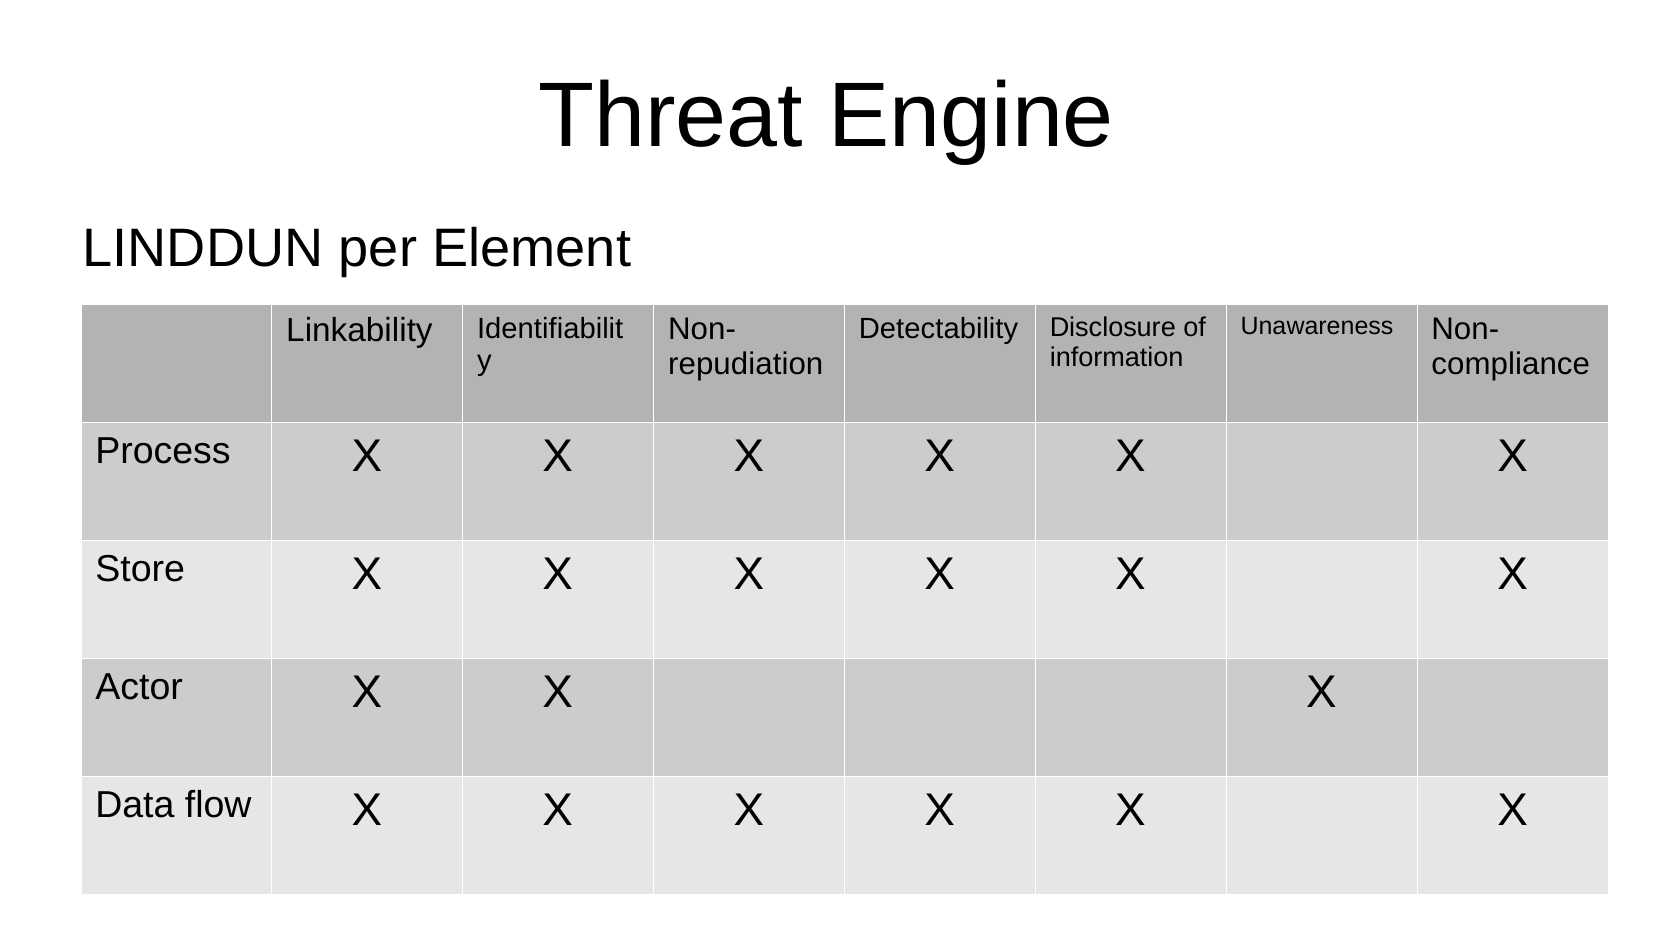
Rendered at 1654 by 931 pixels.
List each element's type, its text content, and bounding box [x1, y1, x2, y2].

table_cell X [654, 423, 844, 540]
table_cell [1227, 541, 1417, 658]
table_cell Data flow [82, 777, 271, 894]
table_header Unawareness [1227, 305, 1417, 422]
table_cell X [1036, 423, 1226, 540]
table_cell [1227, 423, 1417, 540]
table_header Non-repudiation [654, 305, 844, 422]
table_cell X [1036, 777, 1226, 894]
table_header Disclosure of information [1036, 305, 1226, 422]
table_cell X [654, 777, 844, 894]
table_cell X [272, 423, 462, 540]
table_cell X [845, 541, 1035, 658]
table_cell [654, 659, 844, 776]
table_cell X [463, 423, 653, 540]
table_cell Actor [82, 659, 271, 776]
table_cell [1036, 659, 1226, 776]
table_cell X [272, 777, 462, 894]
table_cell X [1418, 423, 1608, 540]
table_header [82, 305, 271, 422]
table_cell [845, 659, 1035, 776]
table_header Non-compliance [1418, 305, 1608, 422]
table_cell Store [82, 541, 271, 658]
table_cell X [463, 659, 653, 776]
table_cell X [1418, 541, 1608, 658]
table_header Identifiability [463, 305, 653, 422]
table_cell X [654, 541, 844, 658]
table_cell X [845, 777, 1035, 894]
table_cell X [463, 777, 653, 894]
table_cell X [845, 423, 1035, 540]
table_header Linkability [272, 305, 462, 422]
table_cell [1227, 777, 1417, 894]
table_cell X [1036, 541, 1226, 658]
title Threat Engine [82, 37, 1571, 193]
table_cell X [463, 541, 653, 658]
table_cell X [272, 659, 462, 776]
table_cell X [1227, 659, 1417, 776]
table_cell X [272, 541, 462, 658]
table_cell X [1418, 777, 1608, 894]
table_cell Process [82, 423, 271, 540]
list LINDDUN per Element [82, 217, 1571, 304]
table_cell [1418, 659, 1608, 776]
table_header Detectability [845, 305, 1035, 422]
